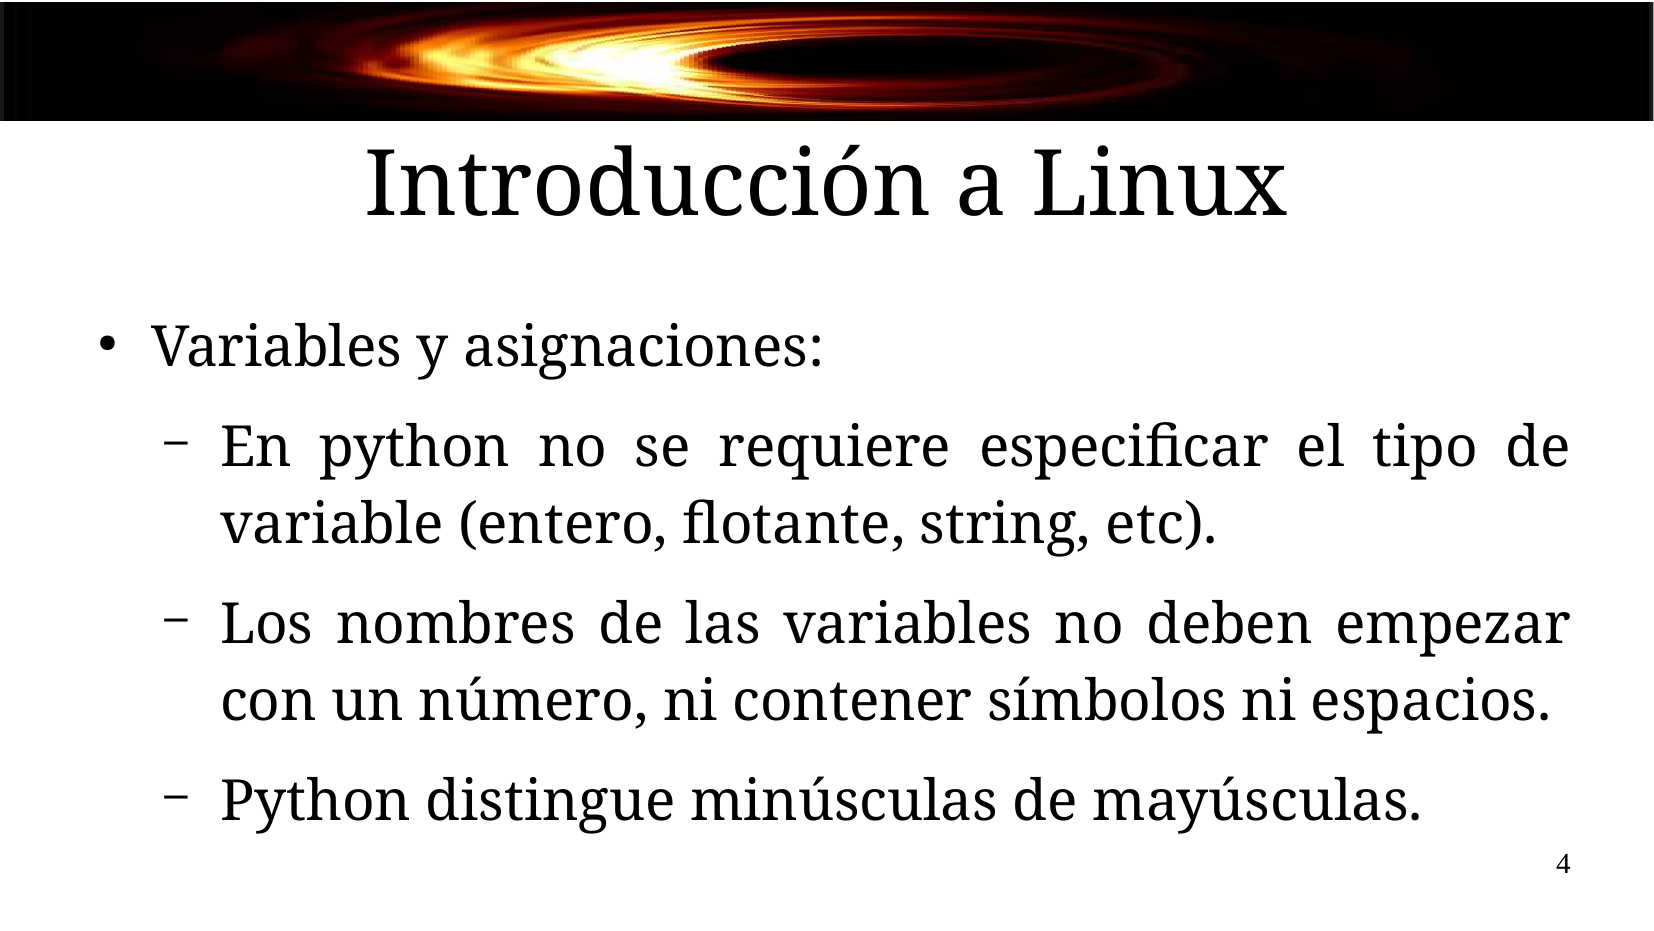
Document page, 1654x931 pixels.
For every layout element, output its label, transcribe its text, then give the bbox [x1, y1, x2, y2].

title Introducción a Linux [82, 121, 1571, 258]
picture [0, 2, 1654, 121]
list Variables y asignaciones: En python no se requiere especificar el tipo de variable (entero, flotante, string, etc). Los nombres de las variables no deben empezar con un número, ni contener símbolos ni espacios. Python distingue minúsculas de mayúsculas. [82, 306, 1571, 846]
